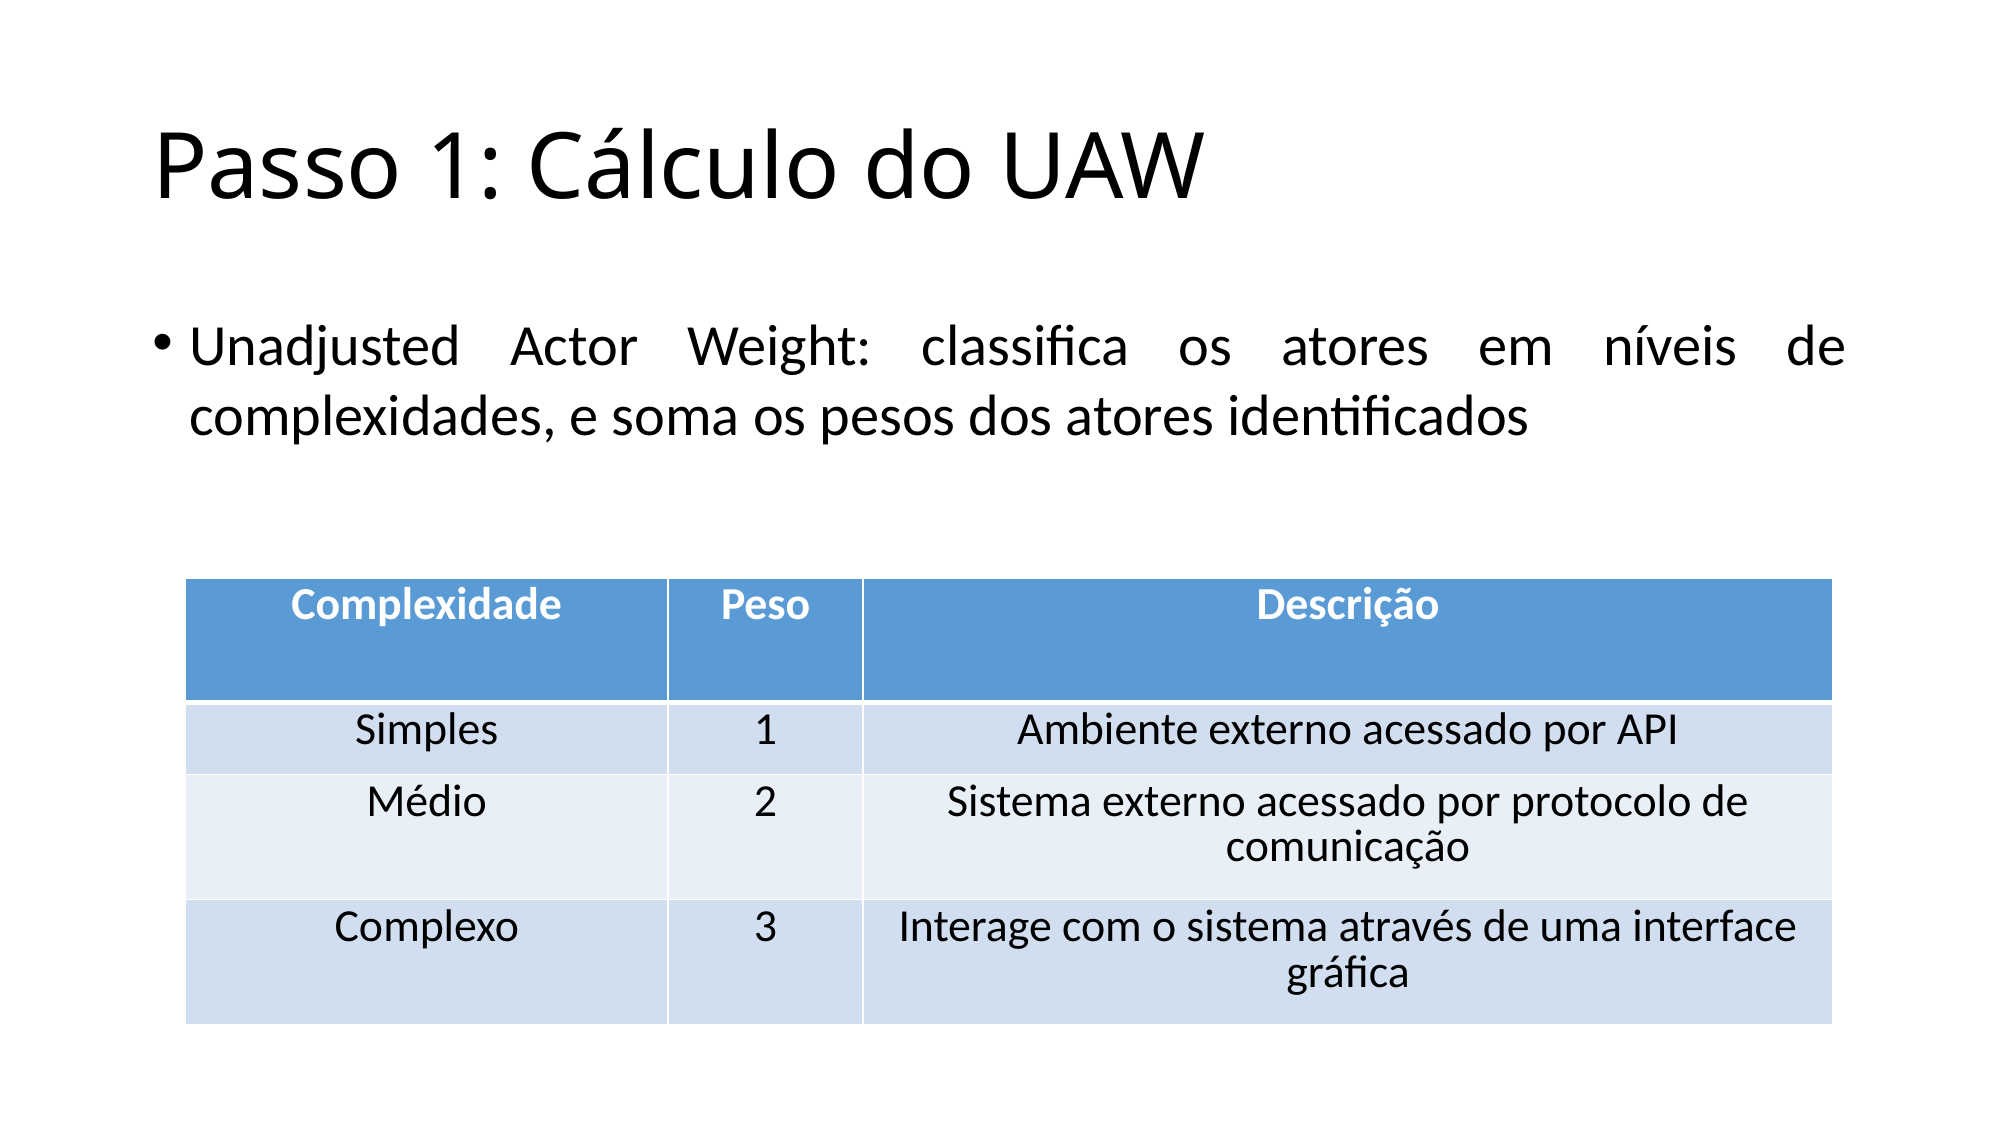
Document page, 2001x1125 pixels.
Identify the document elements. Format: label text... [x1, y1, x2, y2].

table_header Peso [669, 579, 862, 700]
table_header Complexidade [186, 579, 667, 700]
table_cell Complexo [186, 900, 667, 1024]
table_cell 2 [669, 775, 862, 899]
table_cell 3 [669, 900, 862, 1024]
table_cell Sistema externo acessado por protocolo de comunicação [864, 775, 1832, 899]
table_cell 1 [669, 705, 862, 774]
table_cell Interage com o sistema através de uma interface gráfica [864, 900, 1832, 1024]
table_cell Médio [186, 775, 667, 899]
table_header Descrição [864, 579, 1832, 700]
text_box Passo 1: Cálculo do UAW [137, 59, 1863, 278]
table_cell Ambiente externo acessado por API [864, 705, 1832, 774]
table_cell Simples [186, 705, 667, 774]
text_box Unadjusted Actor Weight: classifica os atores em níveis de complexidades, e soma os pesos dos atores identificados [137, 299, 1863, 468]
